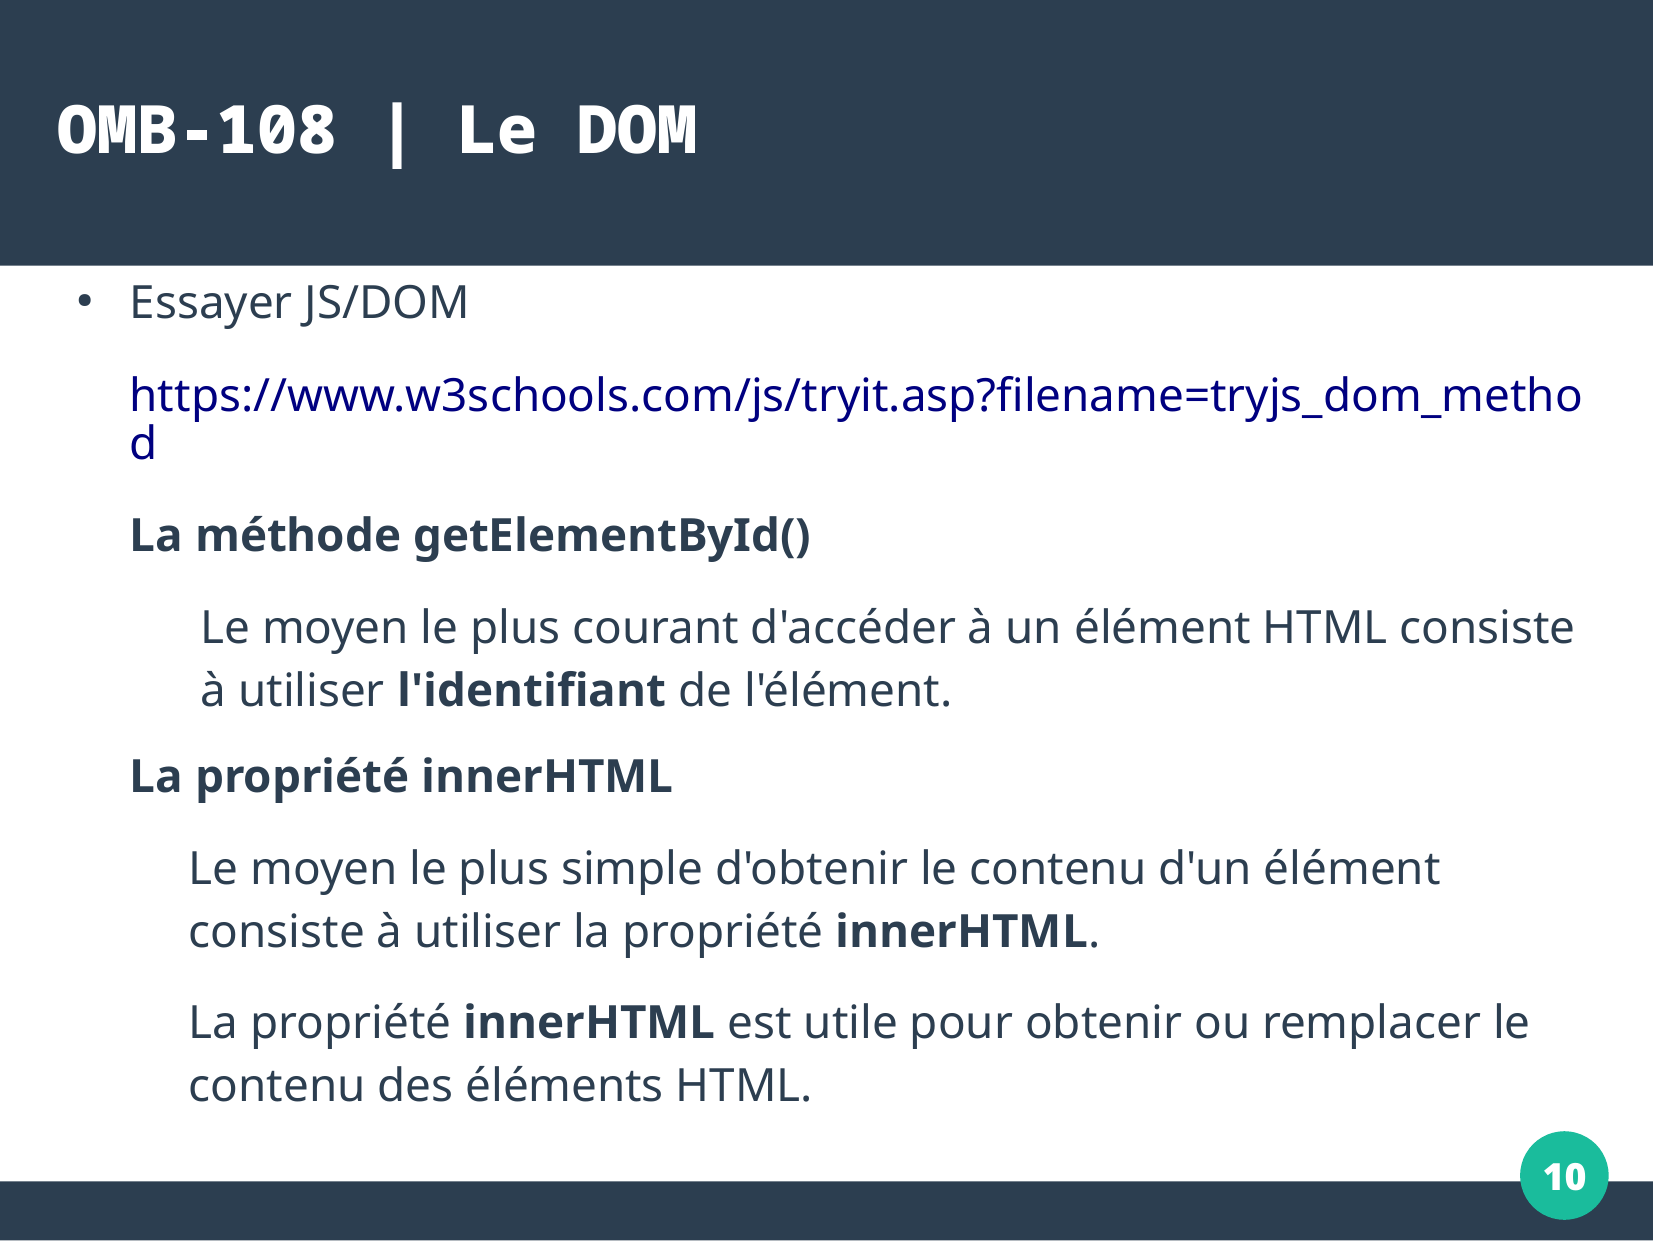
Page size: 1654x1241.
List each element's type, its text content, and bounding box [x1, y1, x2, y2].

title OMB-108 | Le DOM [57, 49, 1593, 207]
list Essayer JS/DOM https://www.w3schools.com/js/tryit.asp?filename=tryjs_dom_method La méthode getElementById() Le moyen le plus courant d'accéder à un élément HTML consiste à utiliser l'identifiant de l'élément. La propriété innerHTML Le moyen le plus simple d'obtenir le contenu d'un élément consiste à utiliser la propriété innerHTML. La propriété innerHTML est utile pour obtenir ou remplacer le contenu des éléments HTML. [58, 270, 1594, 1186]
